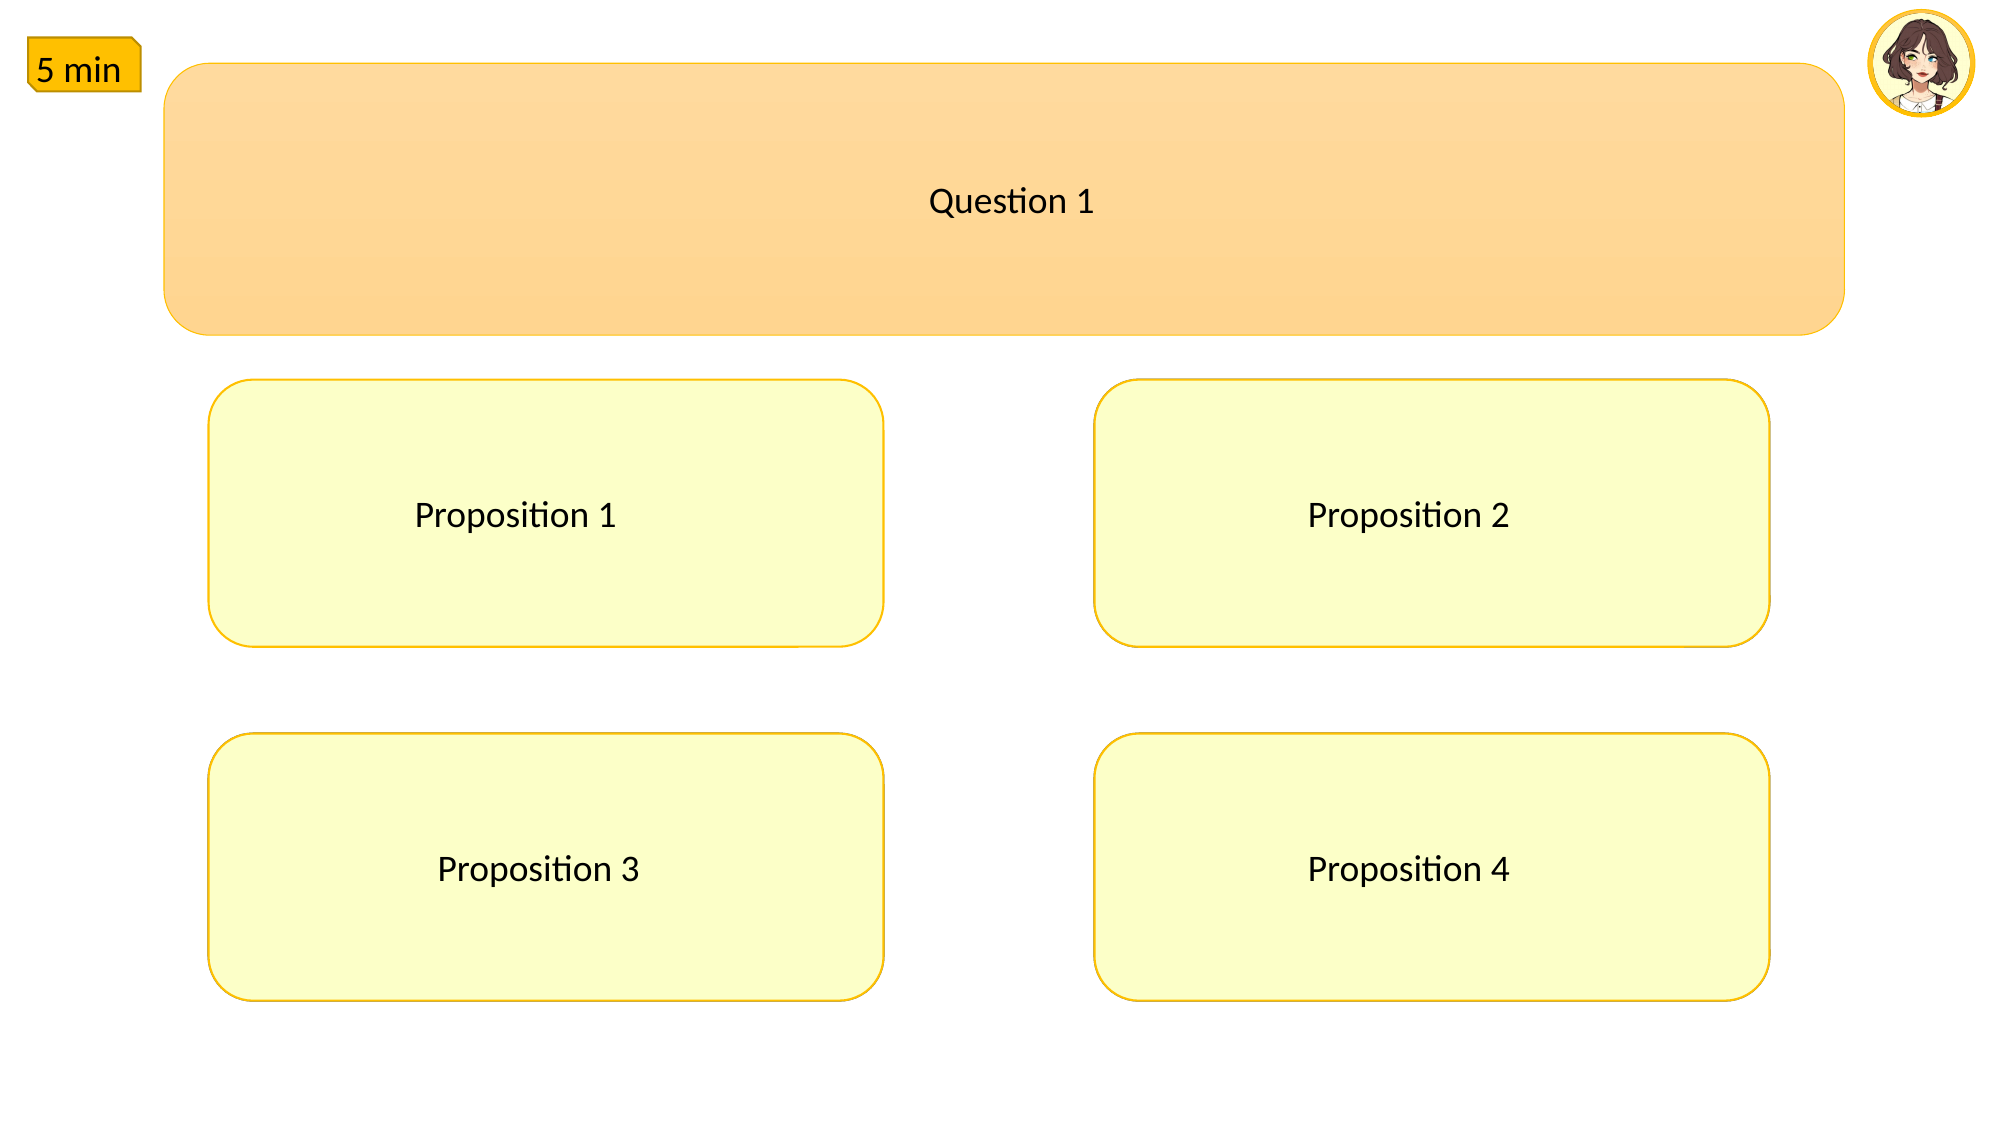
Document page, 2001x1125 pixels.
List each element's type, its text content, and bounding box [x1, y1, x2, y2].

text_box [1970, 40, 1975, 86]
text_box [1901, 113, 1942, 117]
text_box [1867, 40, 1873, 87]
text_box Proposition 3 [422, 836, 784, 897]
picture [1873, 13, 1970, 113]
text_box 5 min [21, 37, 164, 98]
text_box Proposition 1 [400, 482, 761, 543]
text_box Proposition 4 [1293, 836, 1654, 897]
text_box [1902, 9, 1941, 13]
text_box Question 1 [914, 168, 1314, 229]
text_box [163, 63, 1845, 336]
text_box [1094, 733, 1770, 1001]
text_box Proposition 2 [1293, 482, 1654, 543]
text_box [1094, 379, 1770, 647]
text_box [208, 379, 884, 647]
text_box [208, 733, 884, 1001]
